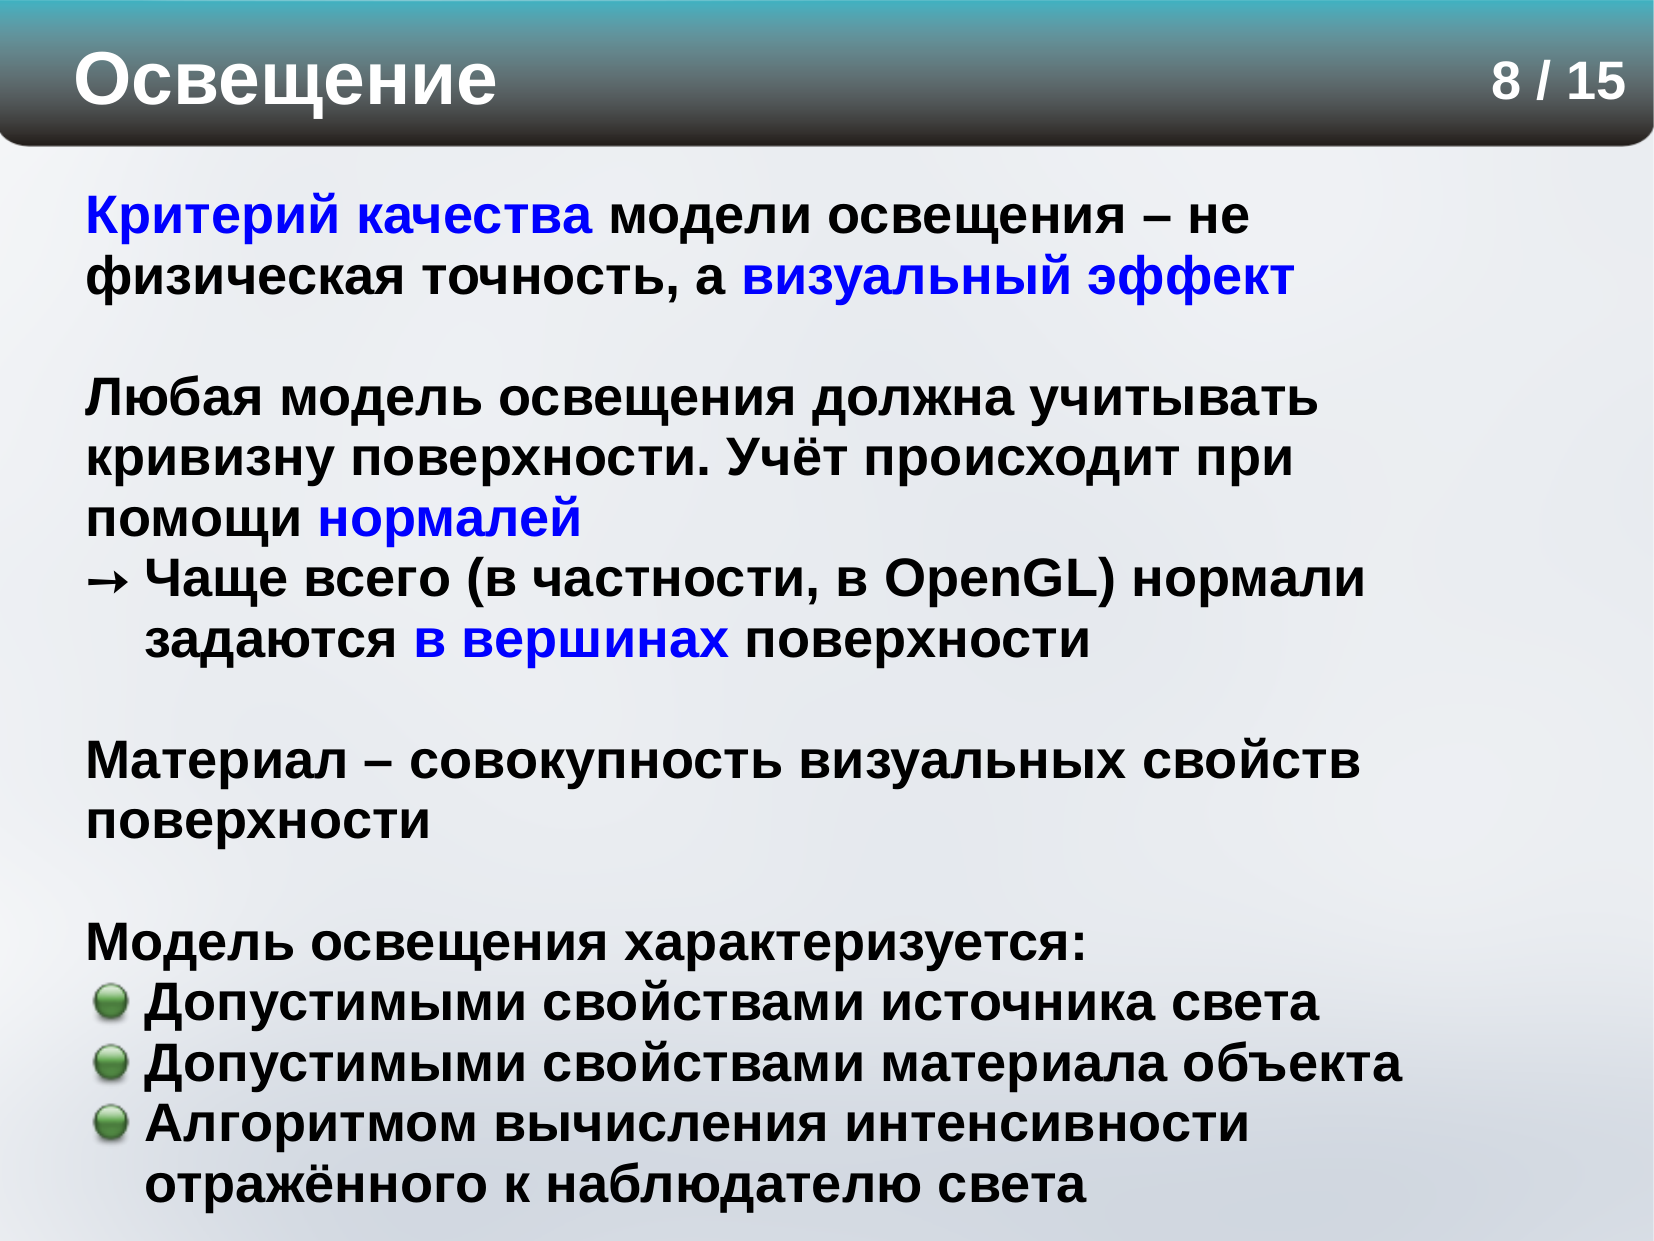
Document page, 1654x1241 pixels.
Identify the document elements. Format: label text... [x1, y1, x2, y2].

text_box <номер> / 15 [1476, 42, 1654, 179]
text_box Освещение [59, 29, 916, 129]
text_box Критерий качества модели освещения – не физическая точность, а визуальный эффект Любая модель освещения должна учитывать кривизну поверхности. Учёт происходит при помощи нормалей Чаще всего (в частности, в OpenGL) нормали задаются в вершинах поверхности Материал – совокупность визуальных свойств поверхности Модель освещения характеризуется: Допустимыми свойствами источника света Допустимыми свойствами материала объекта Алгоритмом вычисления интенсивности отражённого к наблюдателю света [70, 177, 1506, 1222]
picture [0, 0, 1654, 1241]
